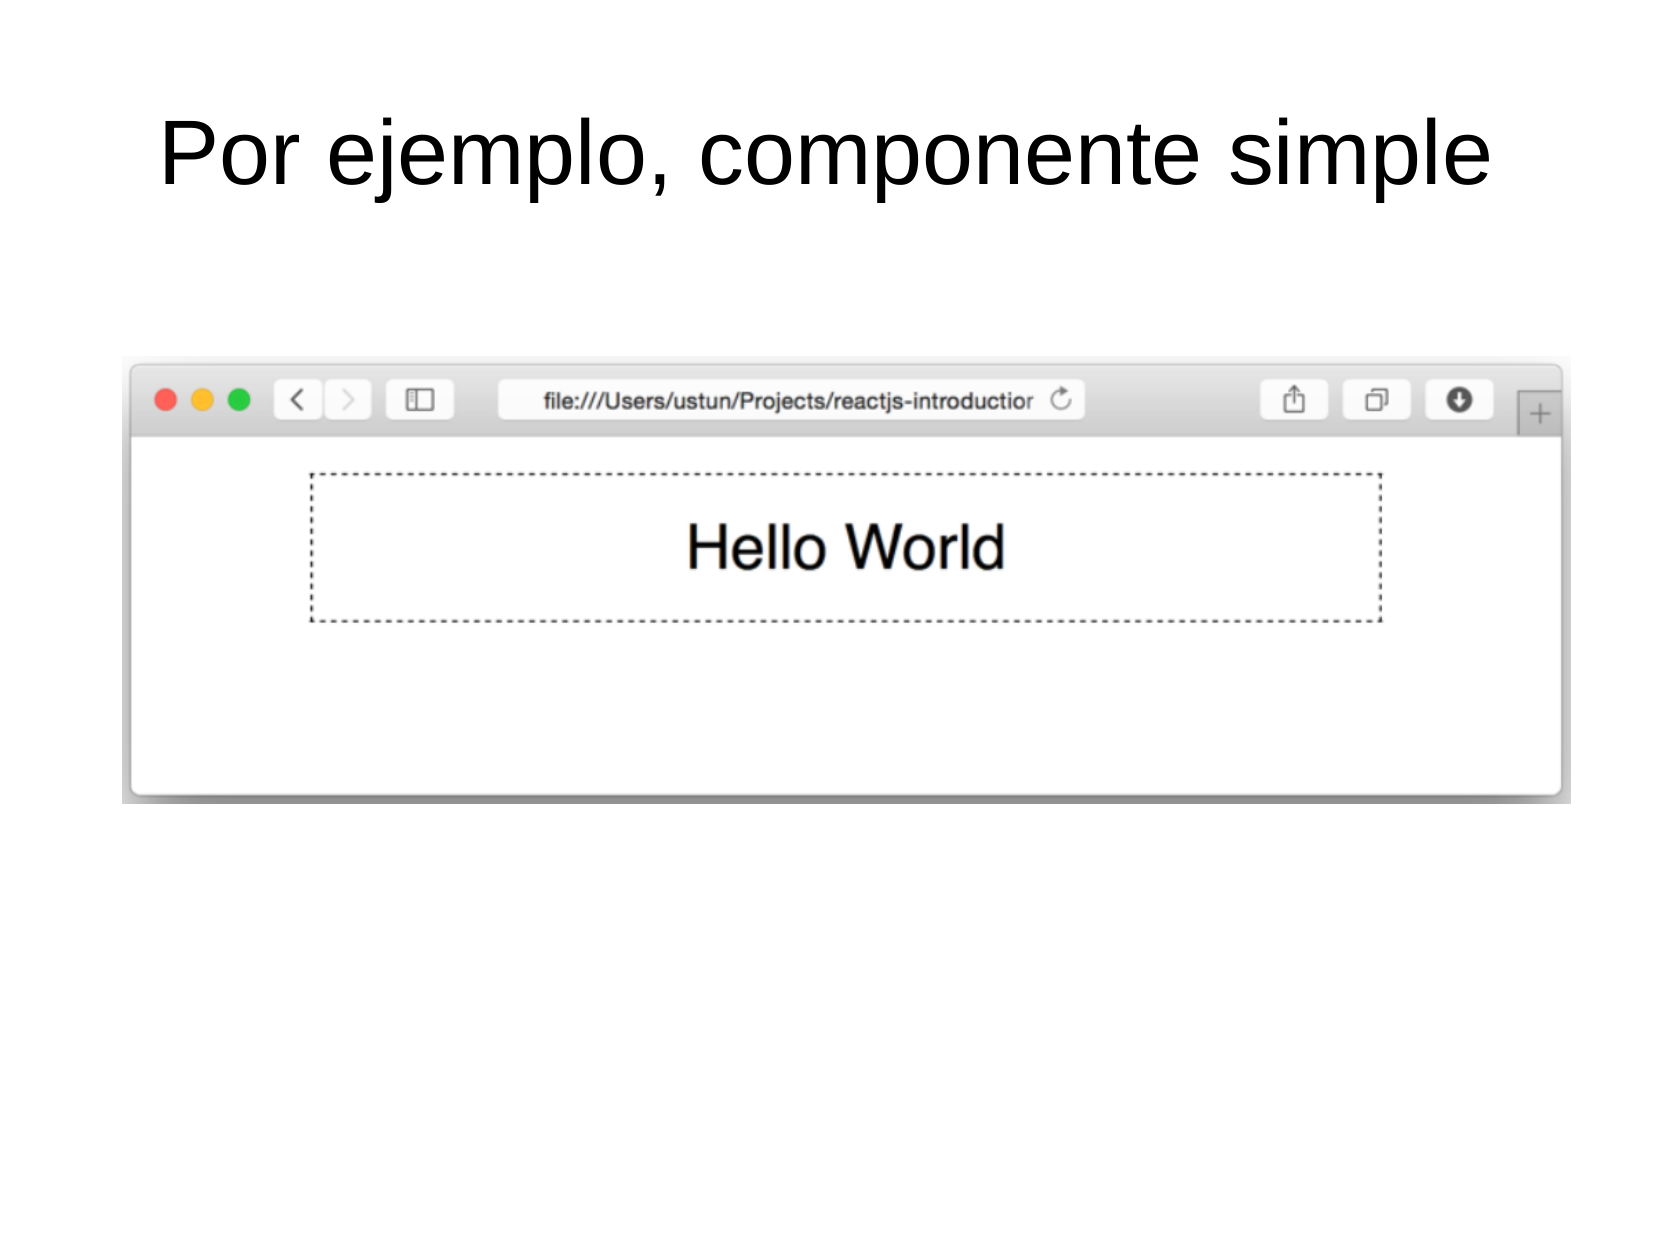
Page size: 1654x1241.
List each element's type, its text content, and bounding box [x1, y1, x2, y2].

title Por ejemplo, componente simple [82, 49, 1571, 257]
picture [122, 356, 1571, 804]
